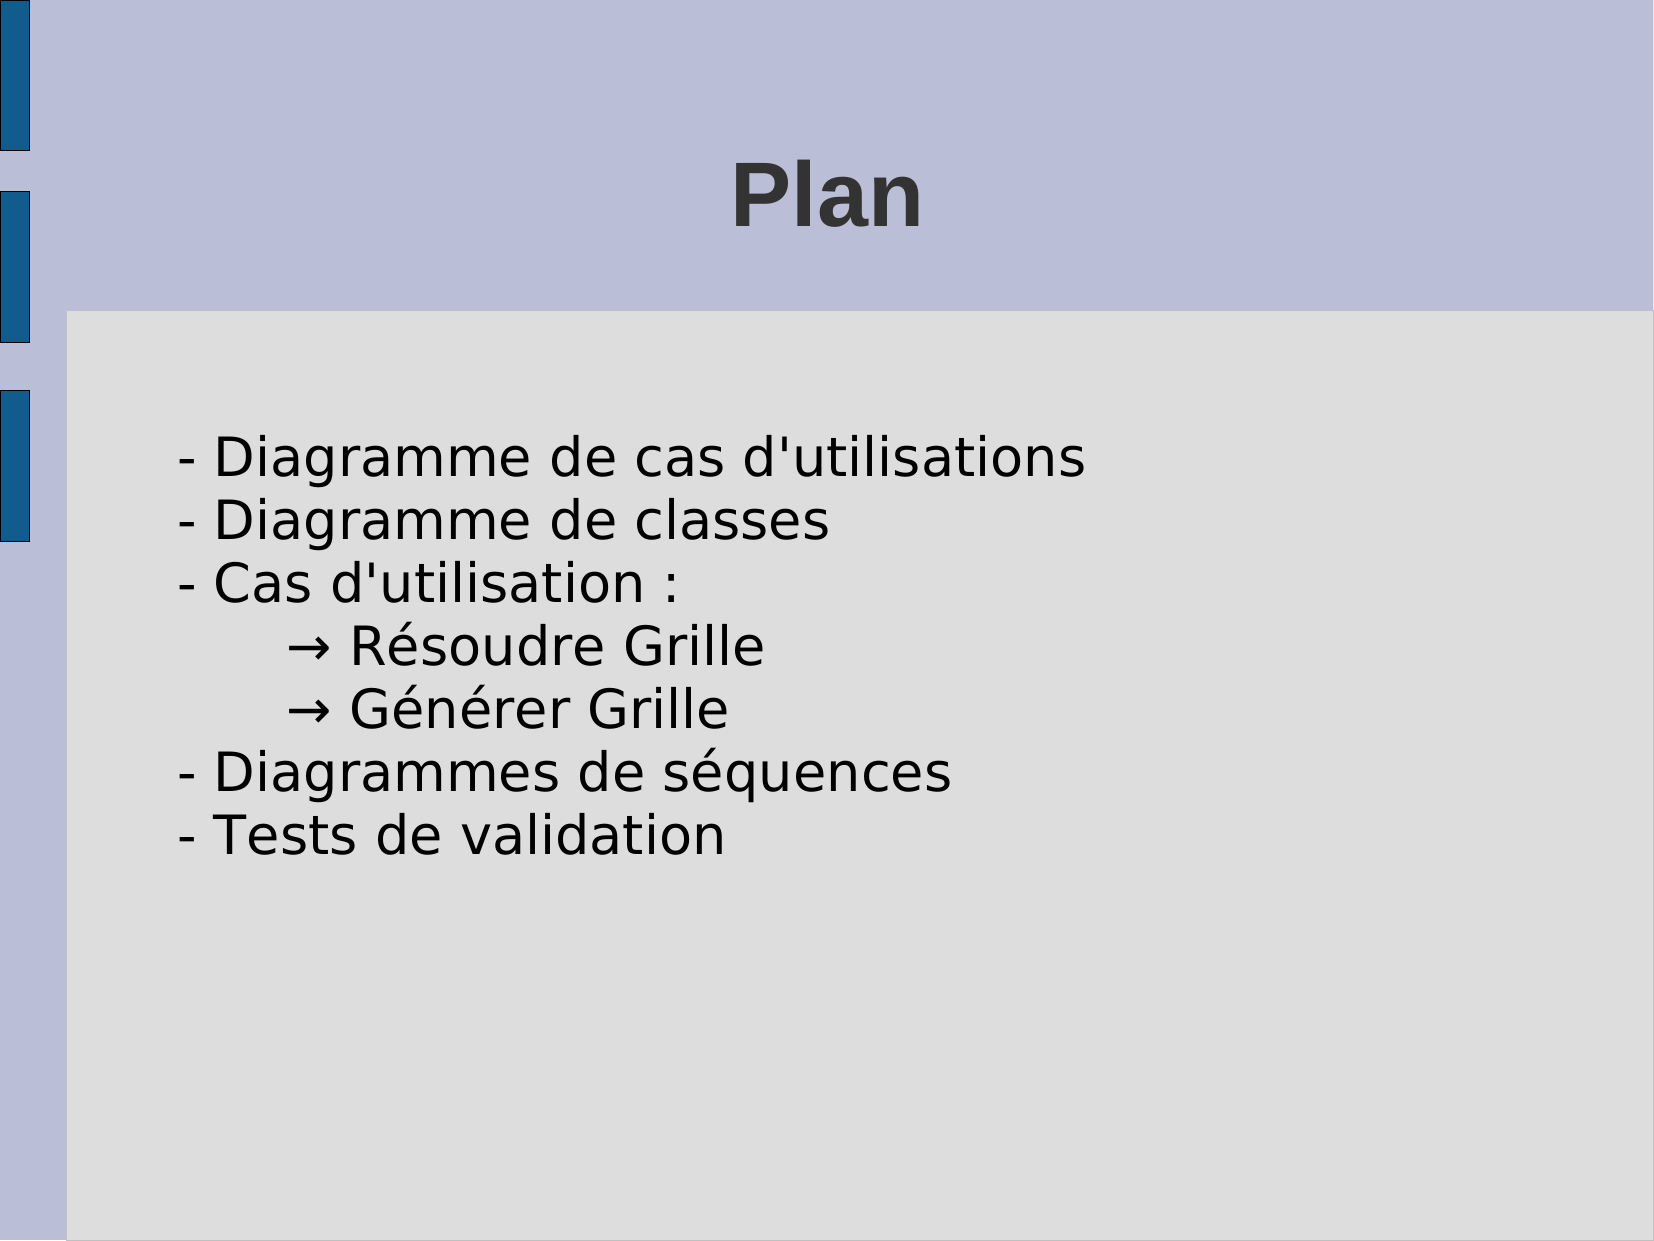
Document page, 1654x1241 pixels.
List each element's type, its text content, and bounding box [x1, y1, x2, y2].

text_box - Diagramme de cas d'utilisations - Diagramme de classes - Cas d'utilisation : → Résoudre Grille → Générer Grille - Diagrammes de séquences - Tests de validation [177, 354, 1300, 1003]
title Plan [121, 91, 1534, 299]
